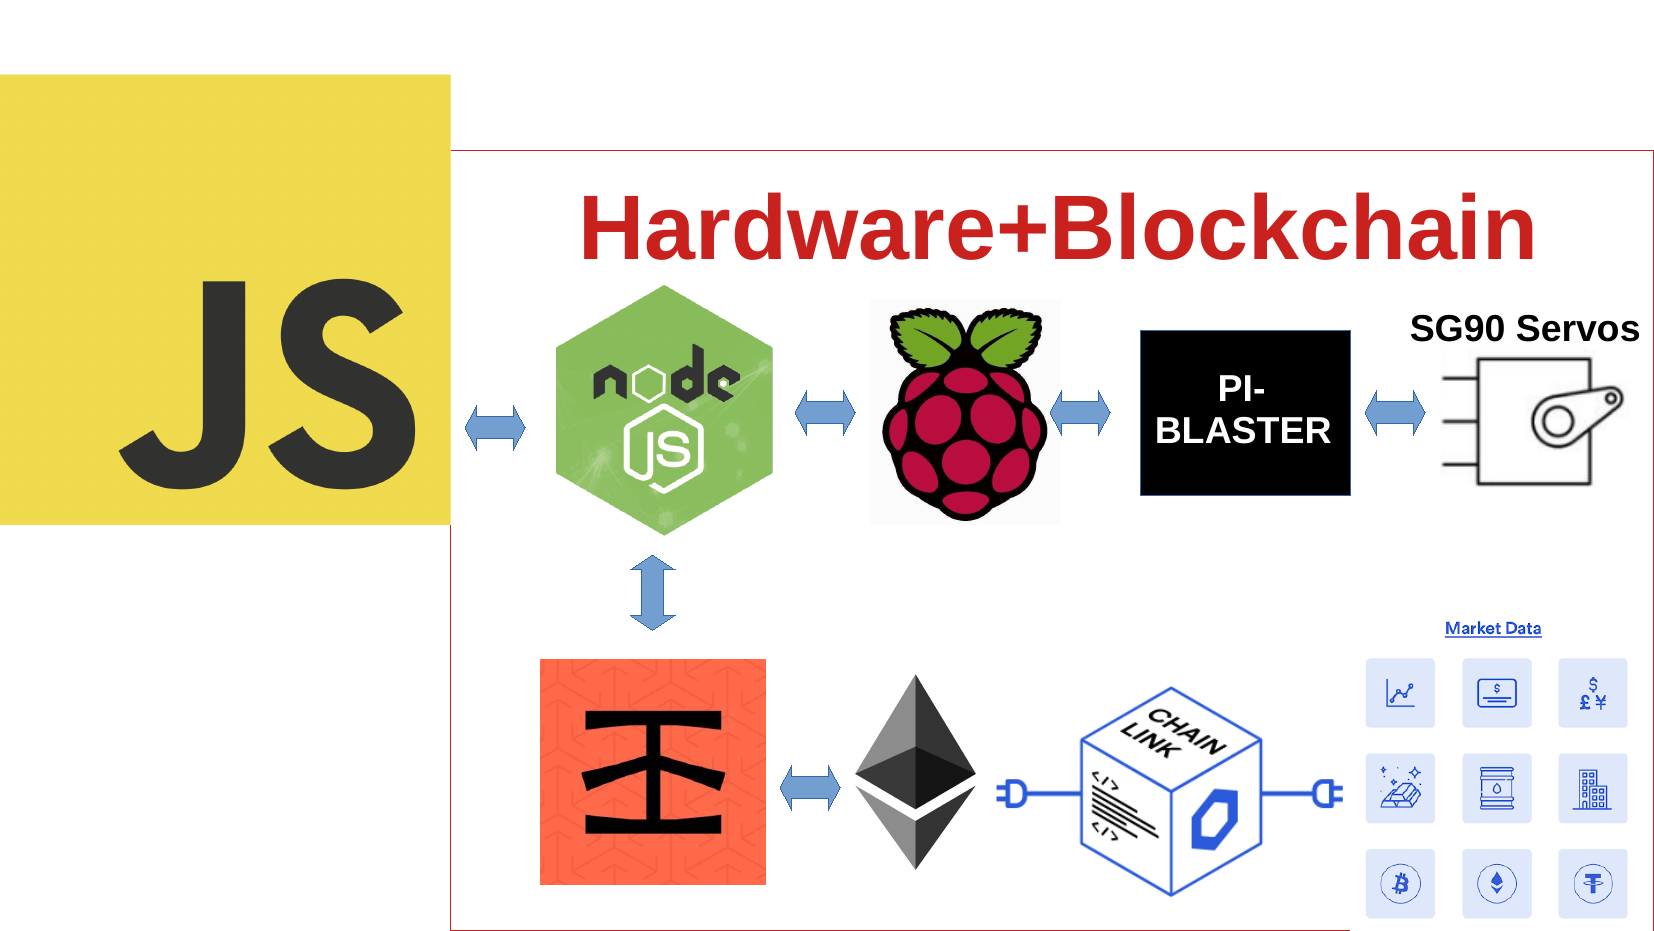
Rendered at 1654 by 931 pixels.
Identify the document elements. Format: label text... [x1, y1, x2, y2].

text_box PI-BLASTER [1140, 360, 1351, 459]
picture [1440, 357, 1651, 496]
picture [992, 614, 1653, 931]
picture [870, 306, 1061, 526]
picture [0, 74, 451, 526]
text_box [450, 306, 1654, 931]
title Hardware+Blockchain [315, 150, 1654, 306]
picture [855, 674, 976, 871]
text_box SG90 Servos [1395, 306, 1654, 357]
picture [540, 659, 766, 886]
picture [555, 306, 773, 536]
